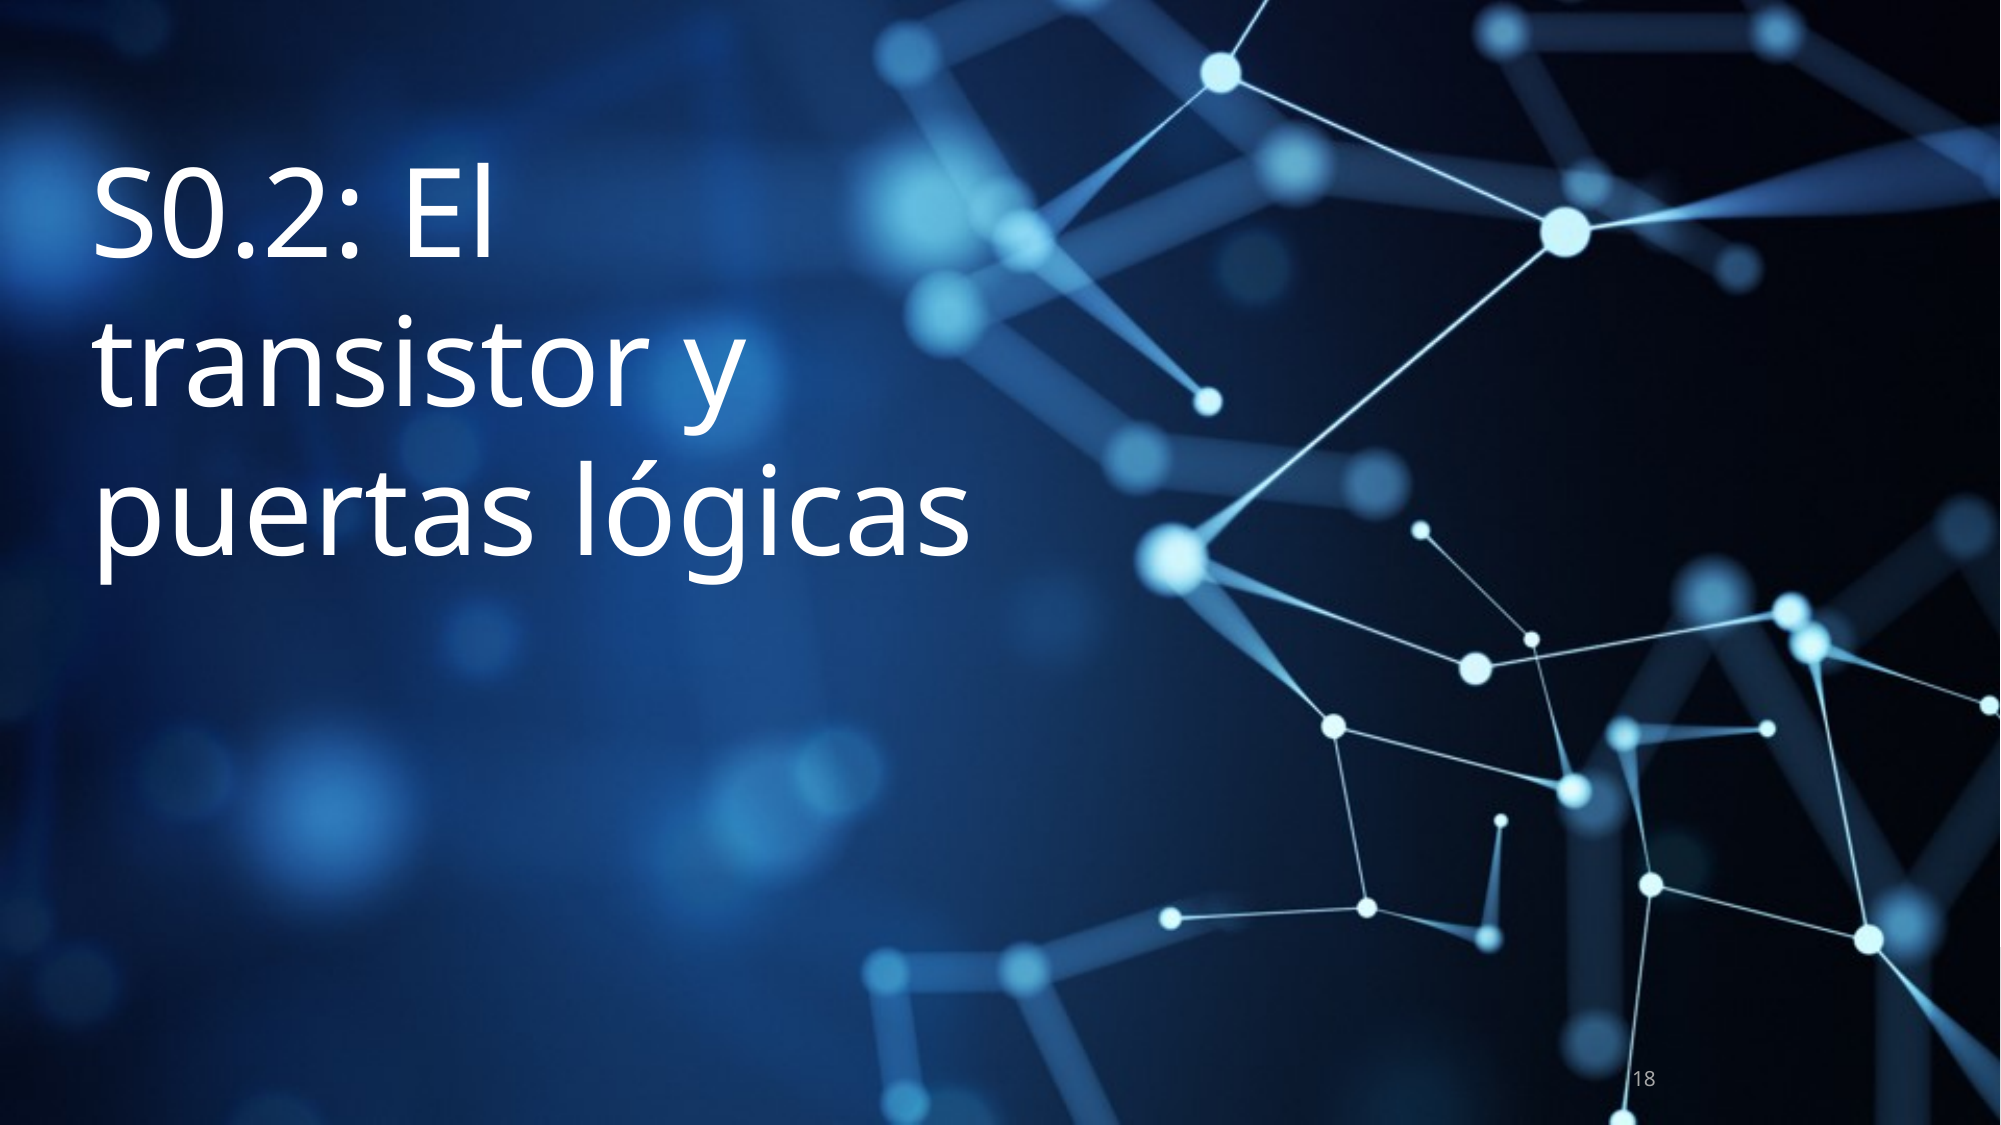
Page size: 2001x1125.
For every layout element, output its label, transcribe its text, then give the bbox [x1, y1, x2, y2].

title S0.2: El transistor y puertas lógicas [90, 90, 983, 580]
picture [0, 0, 2000, 1125]
text_box [1632, 1067, 1910, 1093]
